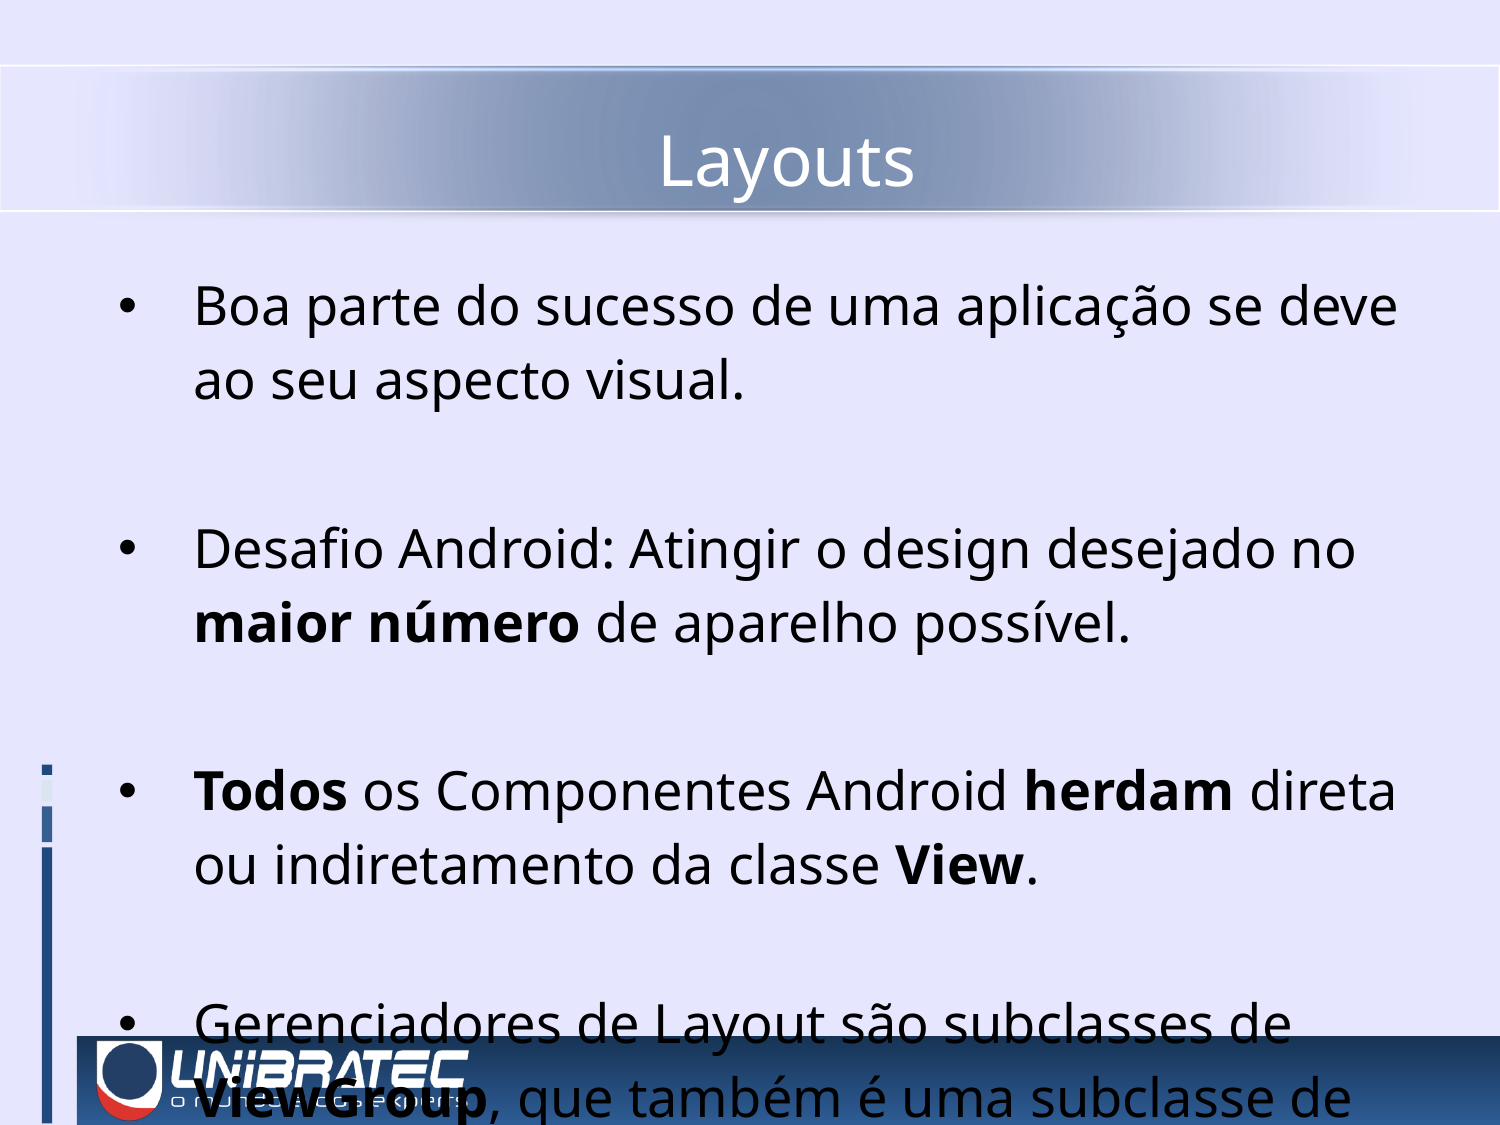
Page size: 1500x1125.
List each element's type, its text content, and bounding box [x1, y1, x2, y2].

title Layouts [150, 84, 1424, 233]
picture [96, 1040, 469, 1121]
subtitle Boa parte do sucesso de uma aplicação se deve ao seu aspecto visual. Desafio Android: Atingir o design desejado no maior número de aparelho possível. Todos os Componentes Android herdam direta ou indiretamento da classe View. Gerenciadores de Layout são subclasses de ViewGroup, que também é uma subclasse de View [118, 267, 1421, 1057]
picture [0, 58, 1500, 227]
